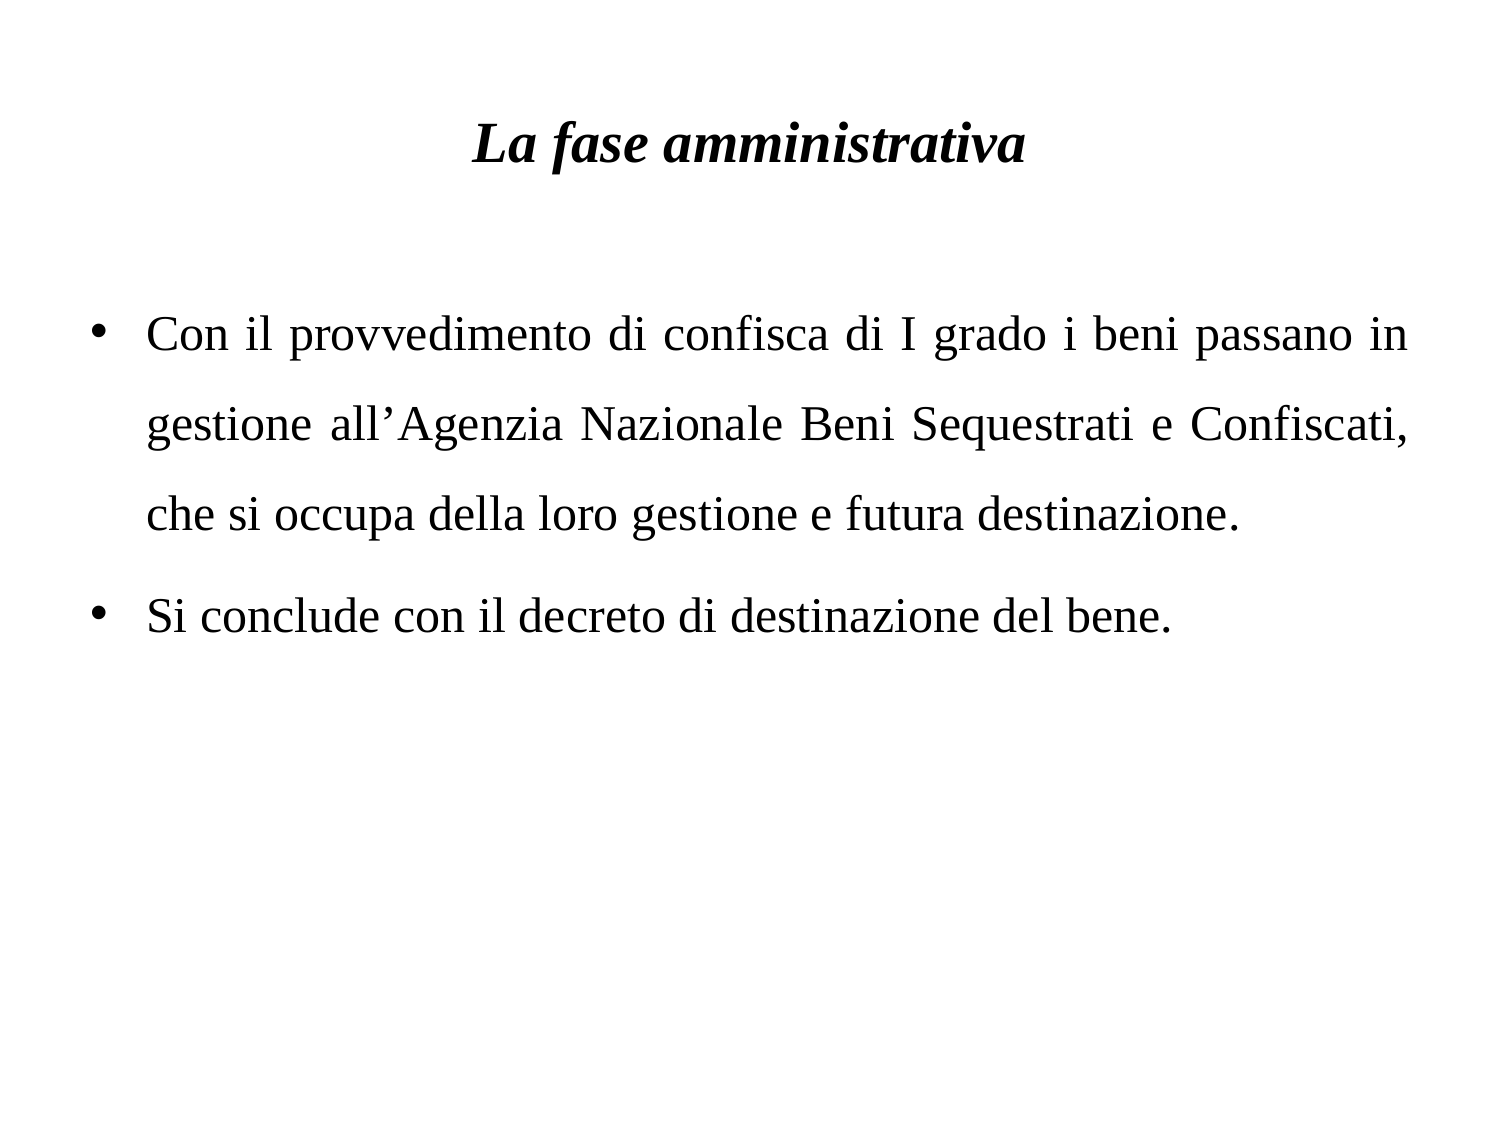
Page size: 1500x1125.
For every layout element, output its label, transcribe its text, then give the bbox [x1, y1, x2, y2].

list Con il provvedimento di confisca di I grado i beni passano in gestione all’Agenzia Nazionale Beni Sequestrati e Confiscati, che si occupa della loro gestione e futura destinazione. Si conclude con il decreto di destinazione del bene. [75, 262, 1426, 1005]
title La fase amministrativa [75, 45, 1426, 233]
